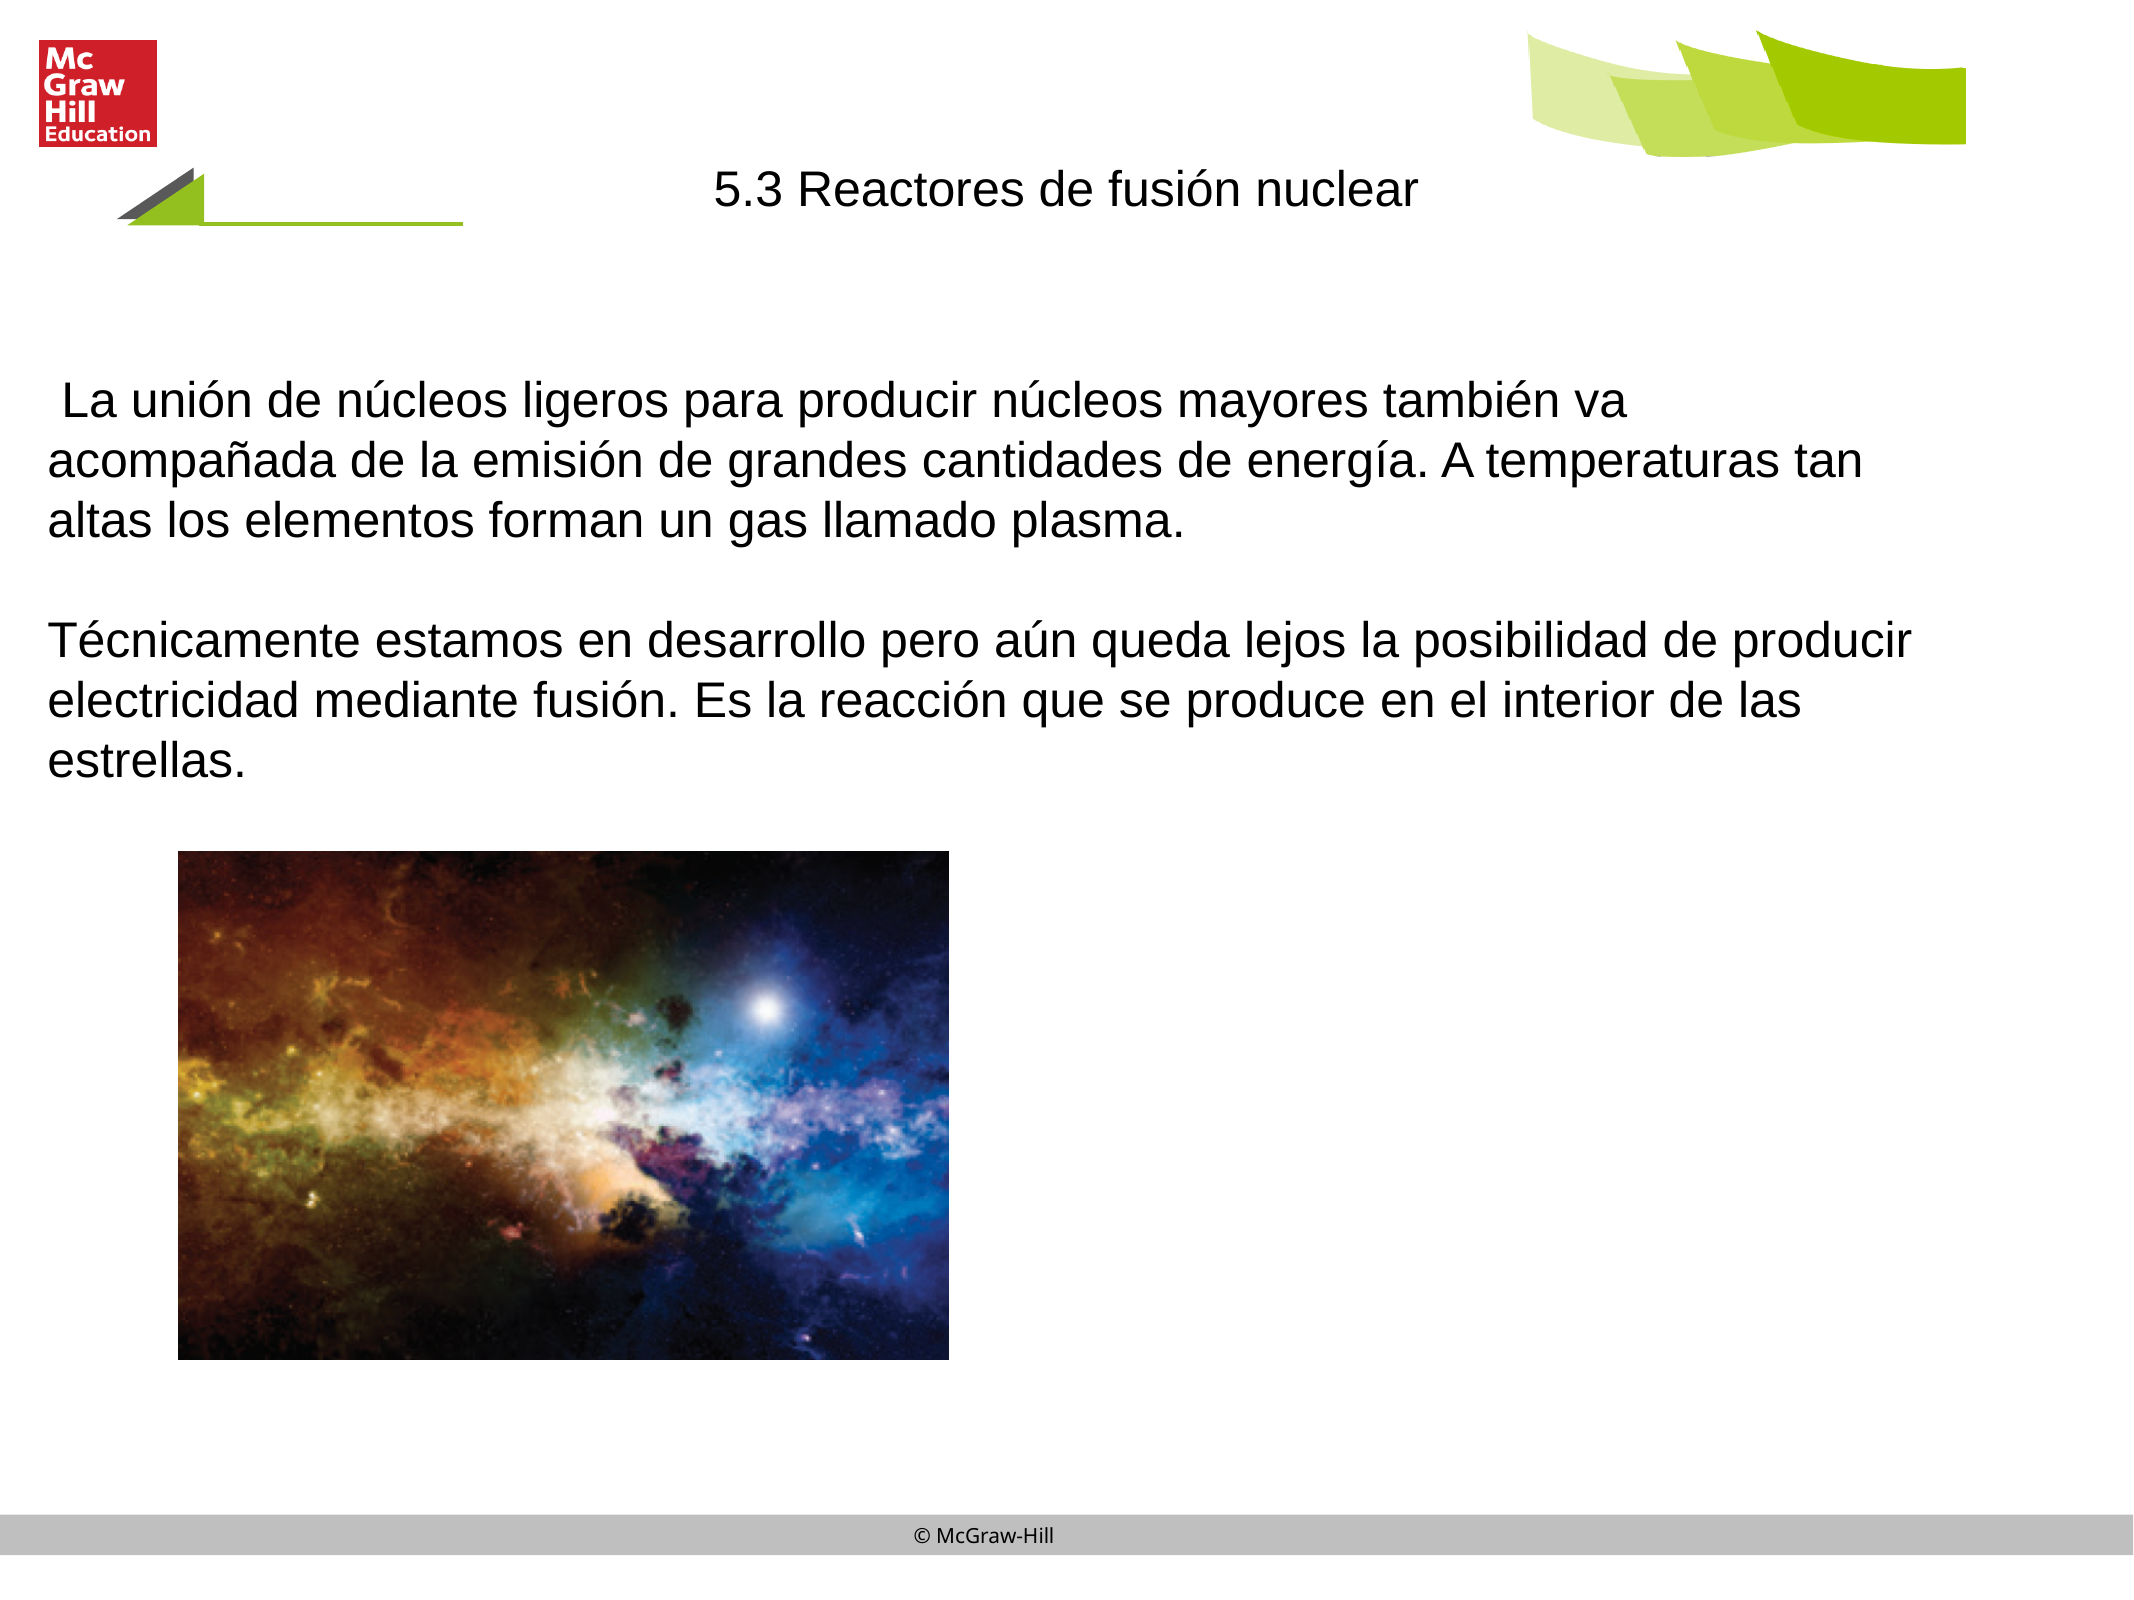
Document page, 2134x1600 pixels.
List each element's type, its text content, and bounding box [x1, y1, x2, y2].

text_box © McGraw-Hill [707, 1514, 1261, 1555]
text_box 5.3 Reactores de fusión nuclear [212, 148, 1922, 225]
text_box La unión de núcleos ligeros para producir núcleos mayores también va acompañada de la emisión de grandes cantidades de energía. A temperaturas tan altas los elementos forman un gas llamado plasma. Técnicamente estamos en desarrollo pero aún queda lejos la posibilidad de producir electricidad mediante fusión. Es la reacción que se produce en el interior de las estrellas. [39, 359, 1929, 797]
picture [178, 851, 949, 1360]
text_box [116, 167, 205, 226]
text_box [0, 1514, 2134, 1556]
picture [1387, 30, 1966, 157]
picture [39, 40, 157, 147]
